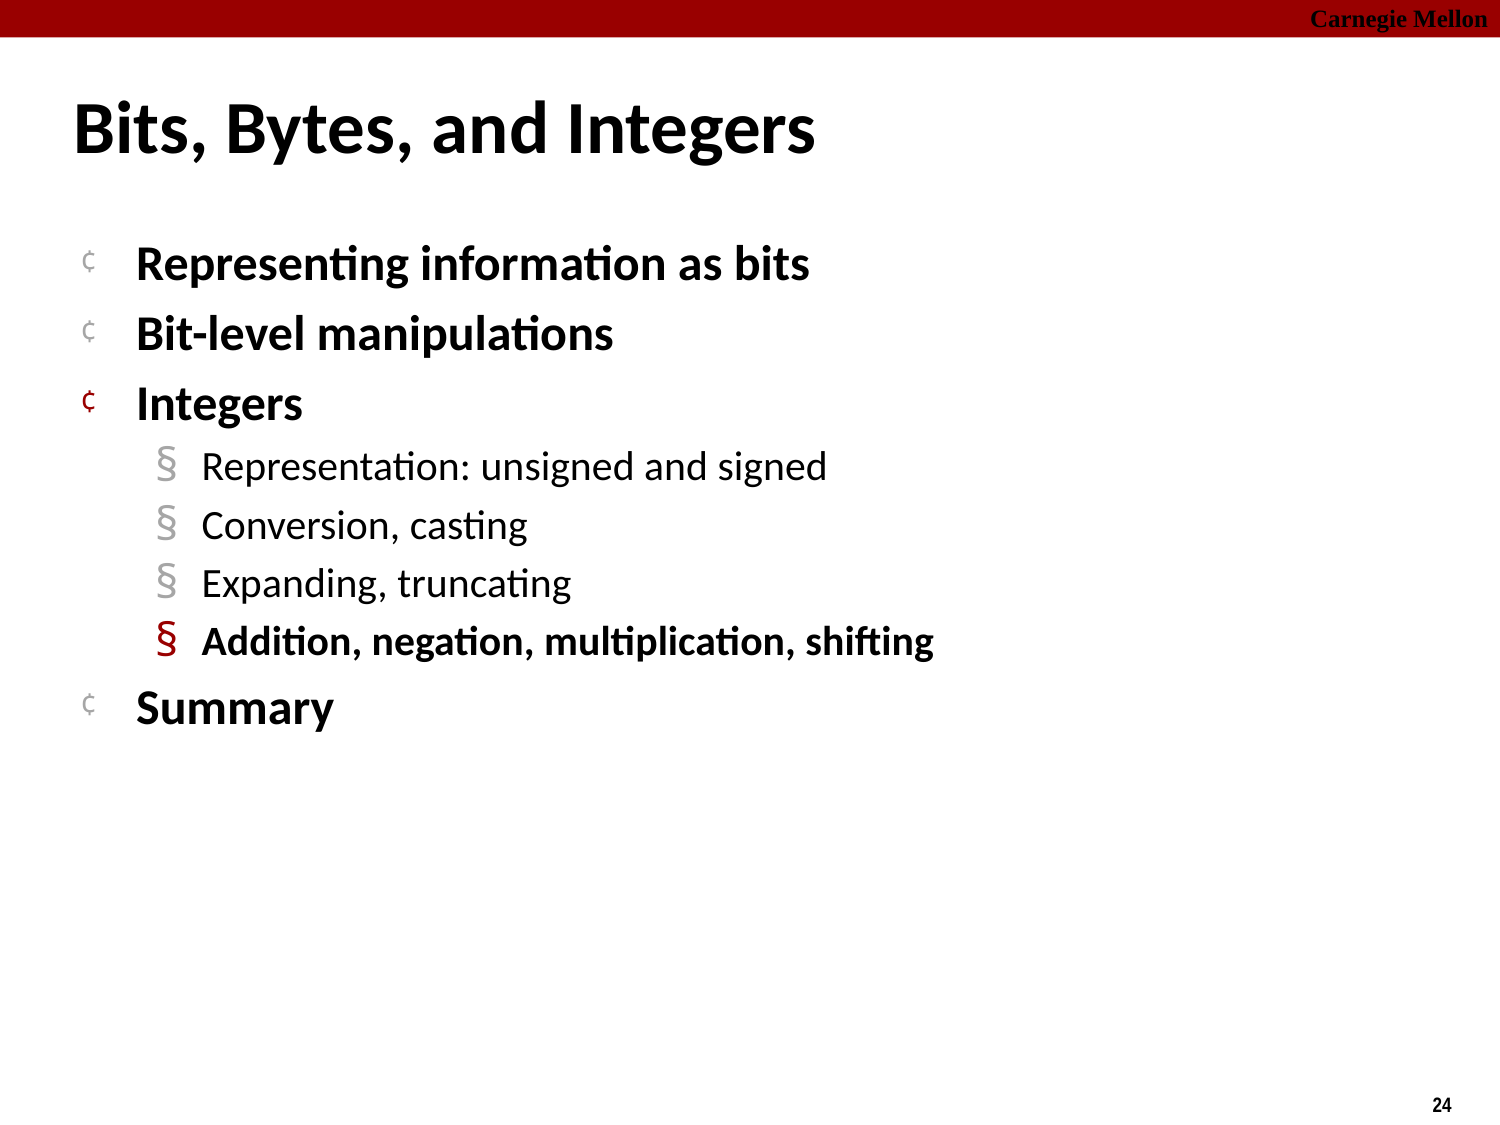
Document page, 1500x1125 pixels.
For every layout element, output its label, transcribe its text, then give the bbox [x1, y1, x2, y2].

list Representing information as bits Bit-level manipulations Integers Representation: unsigned and signed Conversion, casting Expanding, truncating Addition, negation, multiplication, shifting Summary [65, 223, 1361, 1040]
title Bits, Bytes, and Integers [58, 71, 1304, 197]
